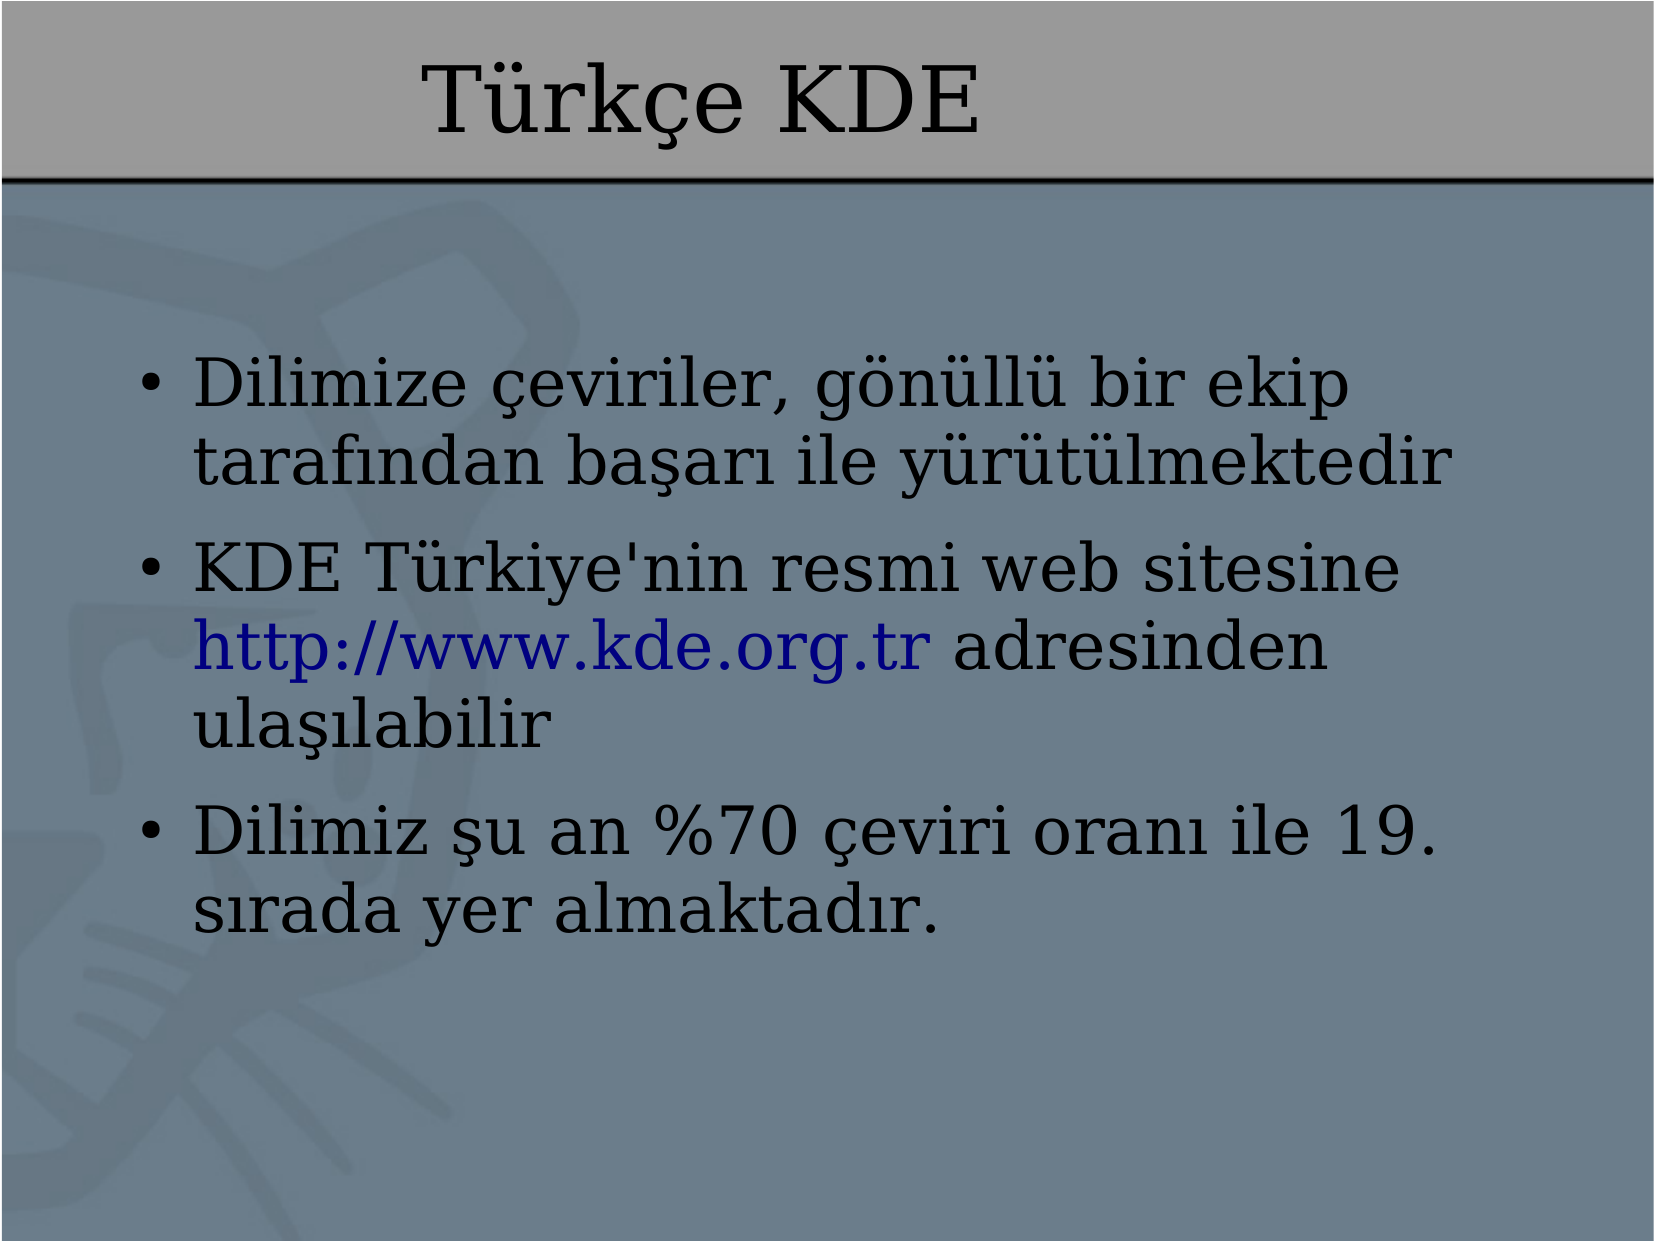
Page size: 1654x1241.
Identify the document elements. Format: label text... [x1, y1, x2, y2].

list Dilimize çeviriler, gönüllü bir ekip tarafından başarı ile yürütülmektedir KDE Türkiye'nin resmi web sitesine http://www.kde.org.tr adresinden ulaşılabilir Dilimiz şu an %70 çeviri oranı ile 19. sırada yer almaktadır. [121, 344, 1534, 1127]
title Türkçe KDE [0, 0, 1410, 204]
picture [1, 1, 1654, 1241]
